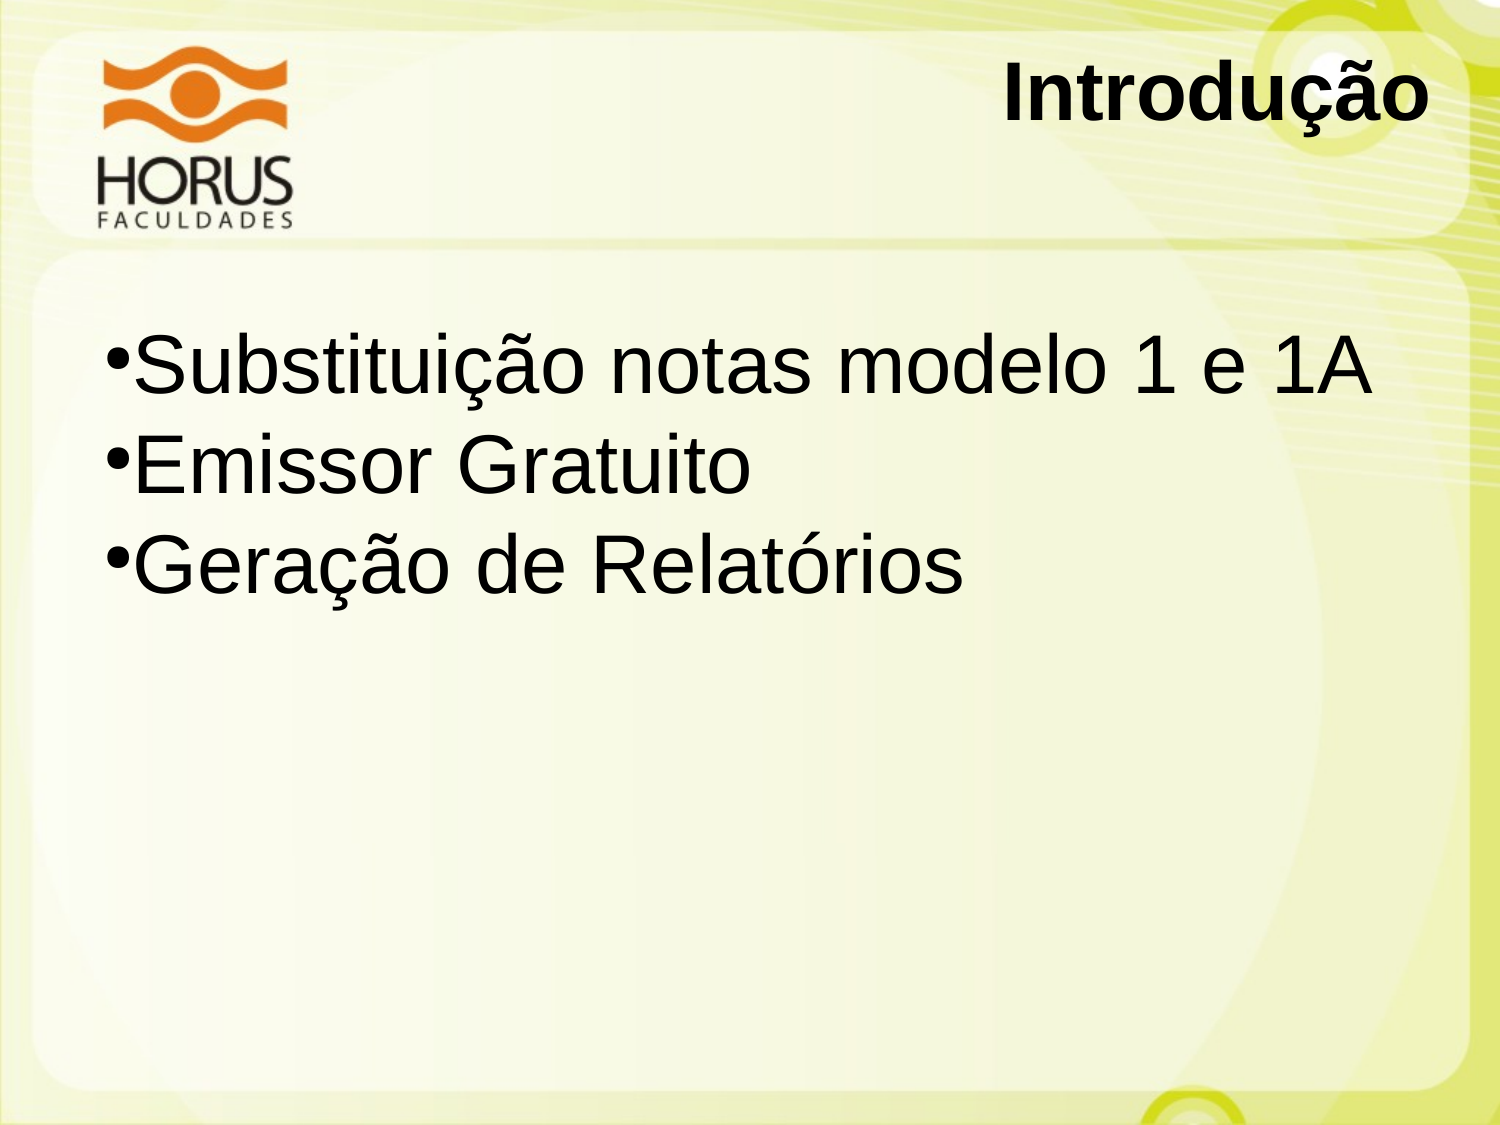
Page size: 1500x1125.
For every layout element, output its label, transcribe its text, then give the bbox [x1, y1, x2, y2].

text_box Substituição notas modelo 1 e 1A Emissor Gratuito Geração de Relatórios [88, 302, 1412, 988]
title Introdução [64, 29, 1447, 245]
picture [0, 0, 1500, 1125]
